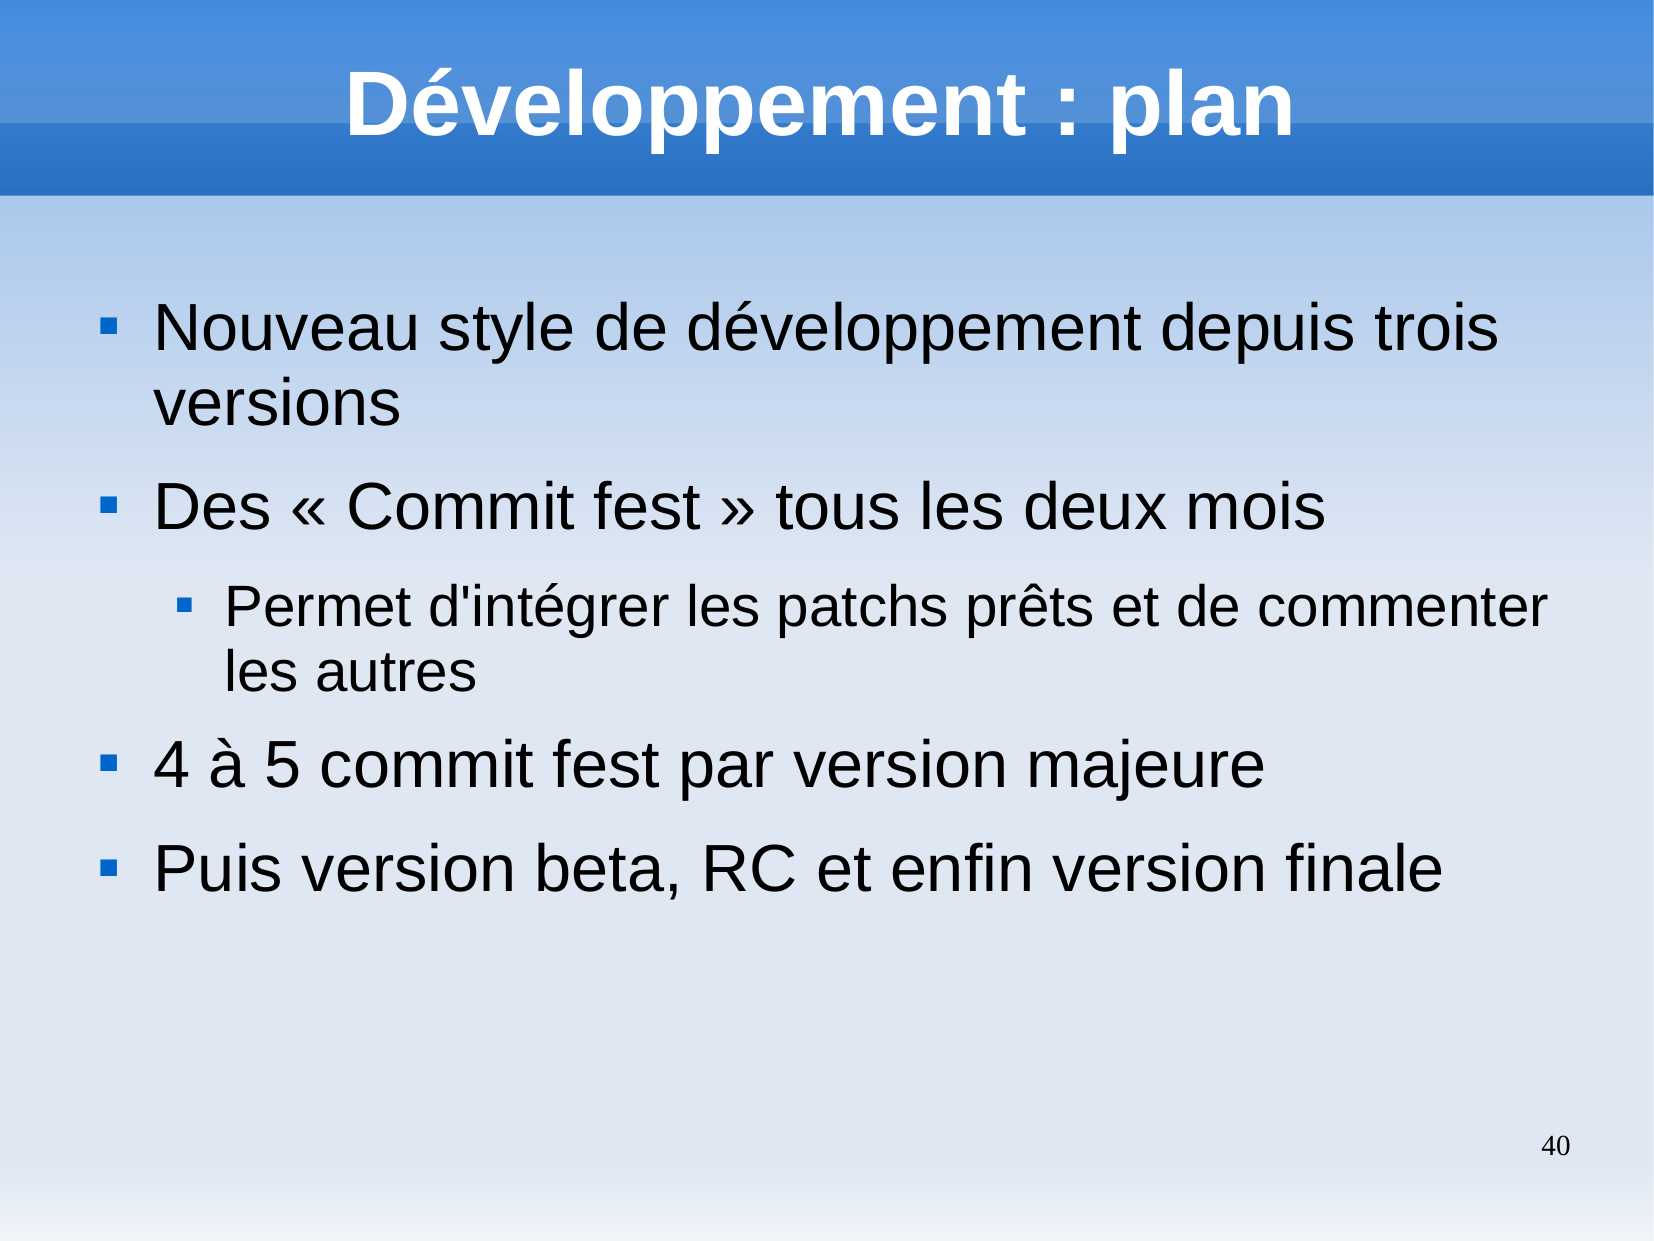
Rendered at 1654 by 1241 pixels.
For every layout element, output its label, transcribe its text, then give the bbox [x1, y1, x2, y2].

picture [0, 0, 1654, 1241]
list Nouveau style de développement depuis trois versions Des « Commit fest » tous les deux mois Permet d'intégrer les patchs prêts et de commenter les autres 4 à 5 commit fest par version majeure Puis version beta, RC et enfin version finale [82, 290, 1571, 1094]
title Développement : plan [76, 0, 1565, 208]
